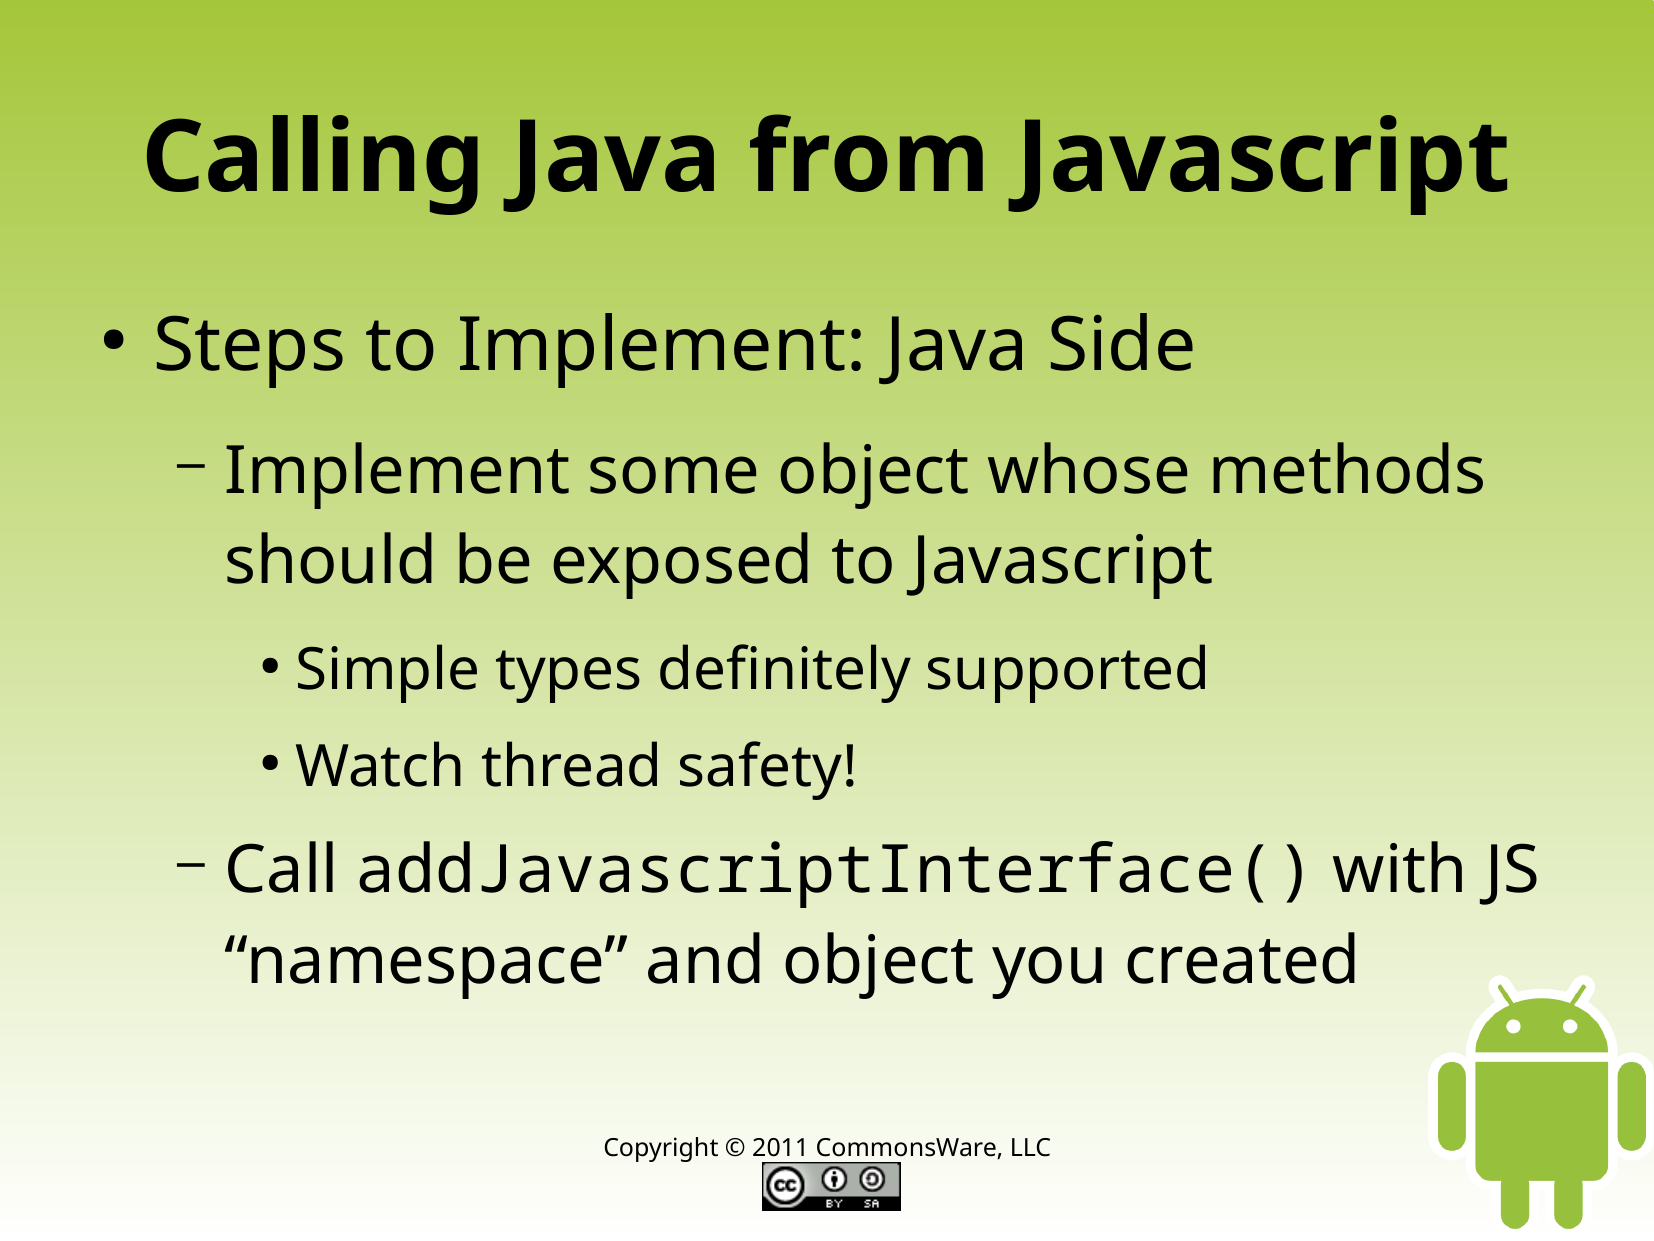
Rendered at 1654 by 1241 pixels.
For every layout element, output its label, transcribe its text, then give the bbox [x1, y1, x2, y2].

picture [1428, 975, 1654, 1238]
list Steps to Implement: Java Side Implement some object whose methods should be exposed to Javascript Simple types definitely supported Watch thread safety! Call addJavascriptInterface() with JS “namespace” and object you created [82, 290, 1571, 1109]
title Calling Java from Javascript [82, 49, 1571, 257]
picture [762, 1162, 901, 1211]
